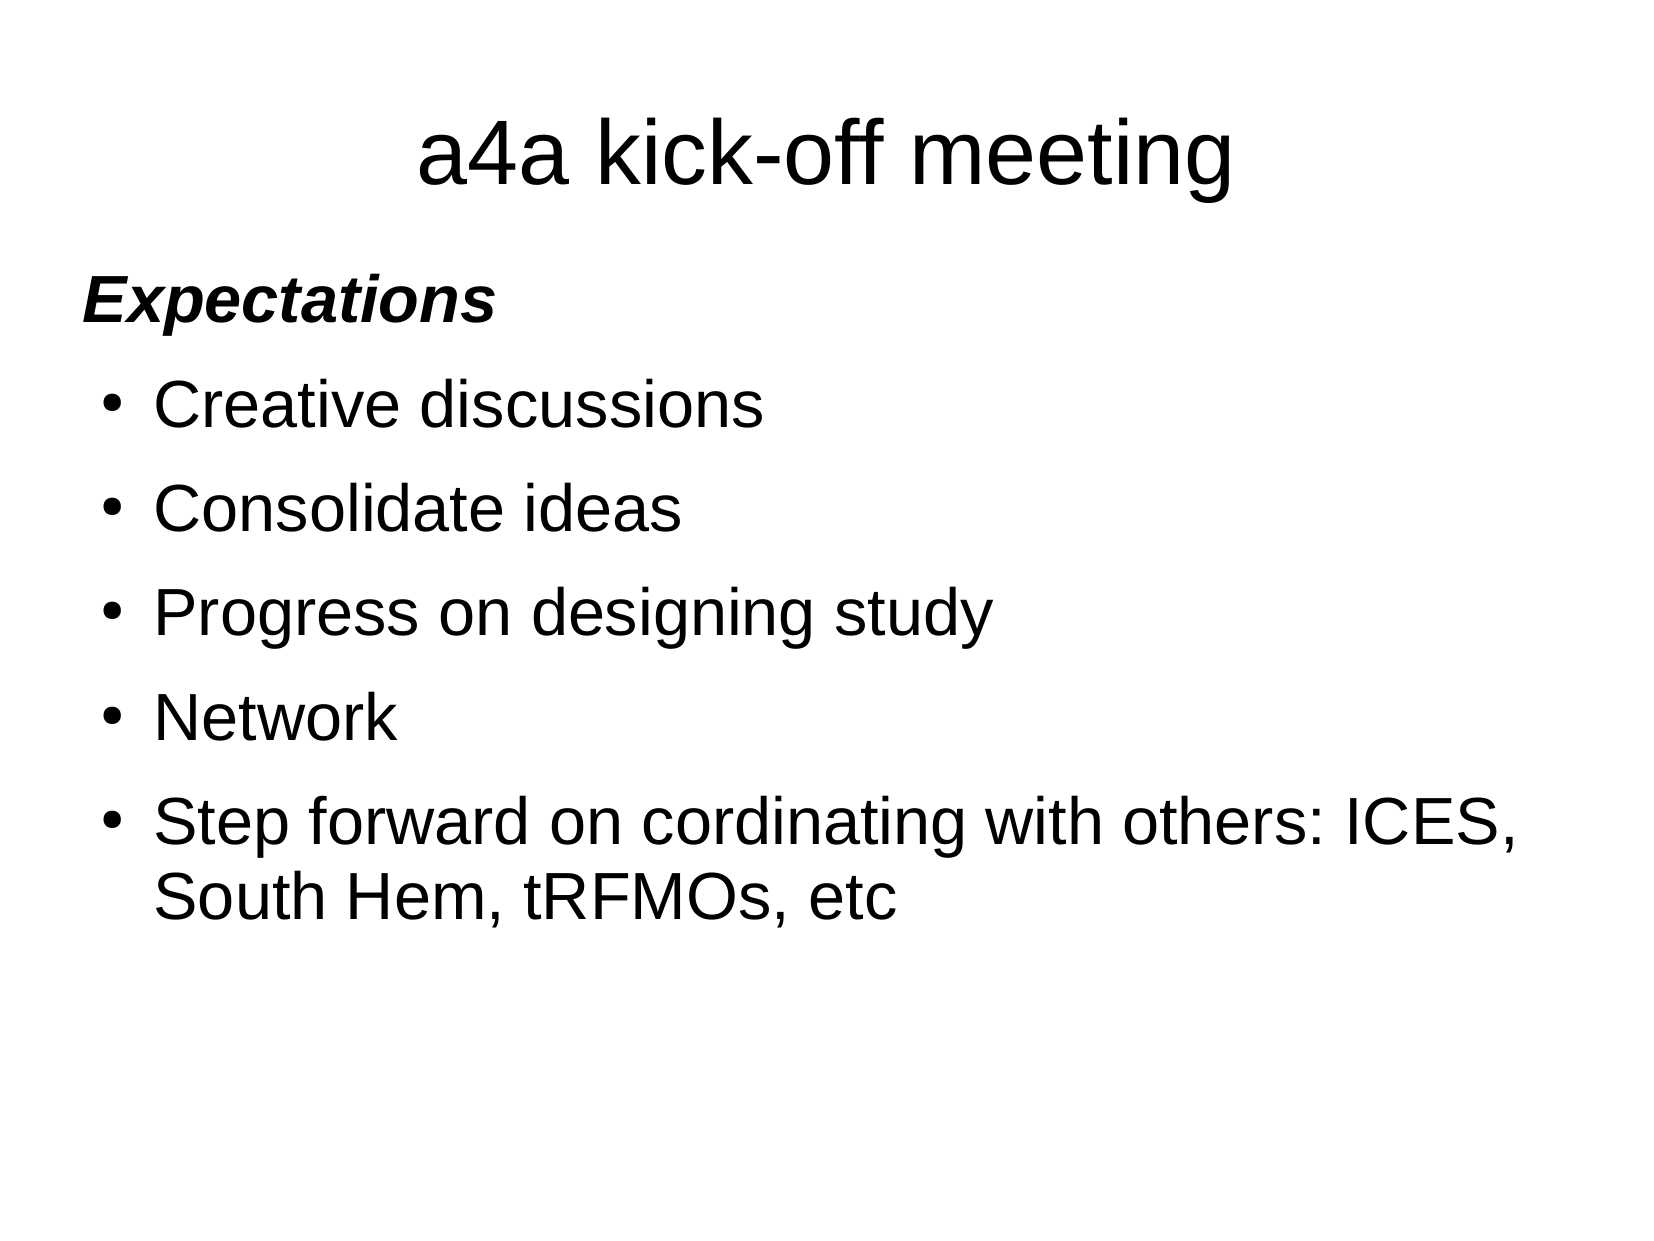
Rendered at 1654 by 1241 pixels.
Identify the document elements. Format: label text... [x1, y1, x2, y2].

title a4a kick-off meeting [82, 49, 1571, 257]
list Expectations Creative discussions Consolidate ideas Progress on designing study Network Step forward on cordinating with others: ICES, South Hem, tRFMOs, etc [82, 262, 1571, 1201]
